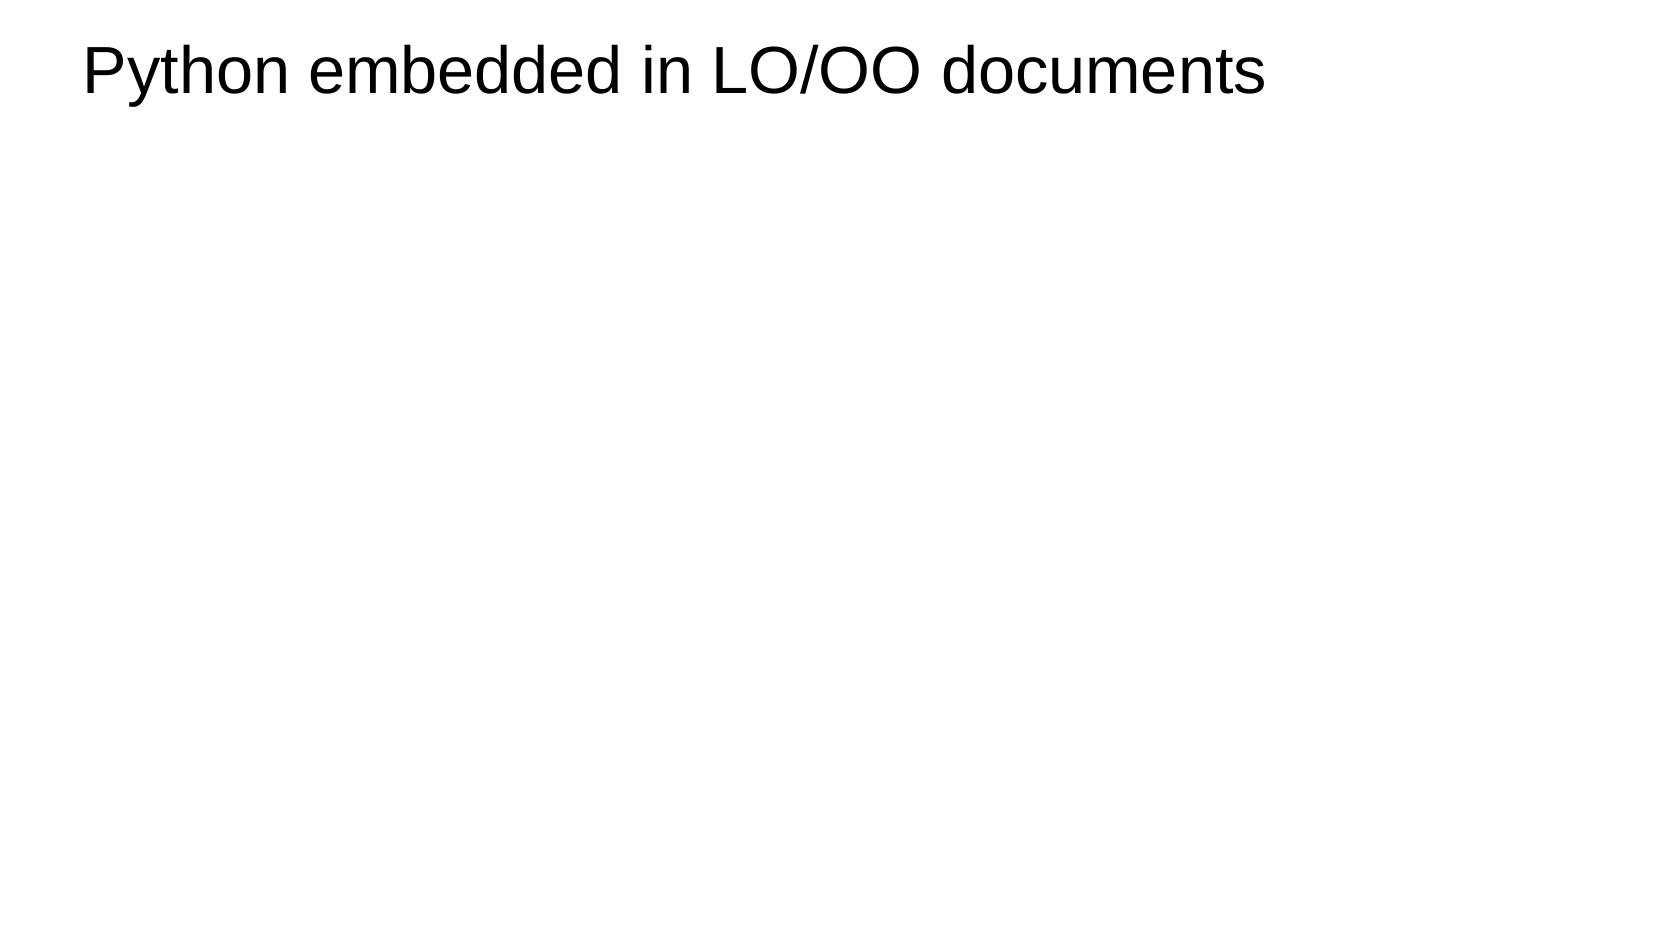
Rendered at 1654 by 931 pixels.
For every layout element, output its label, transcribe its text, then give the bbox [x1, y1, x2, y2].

title Python embedded in LO/OO documents [82, 32, 1571, 108]
